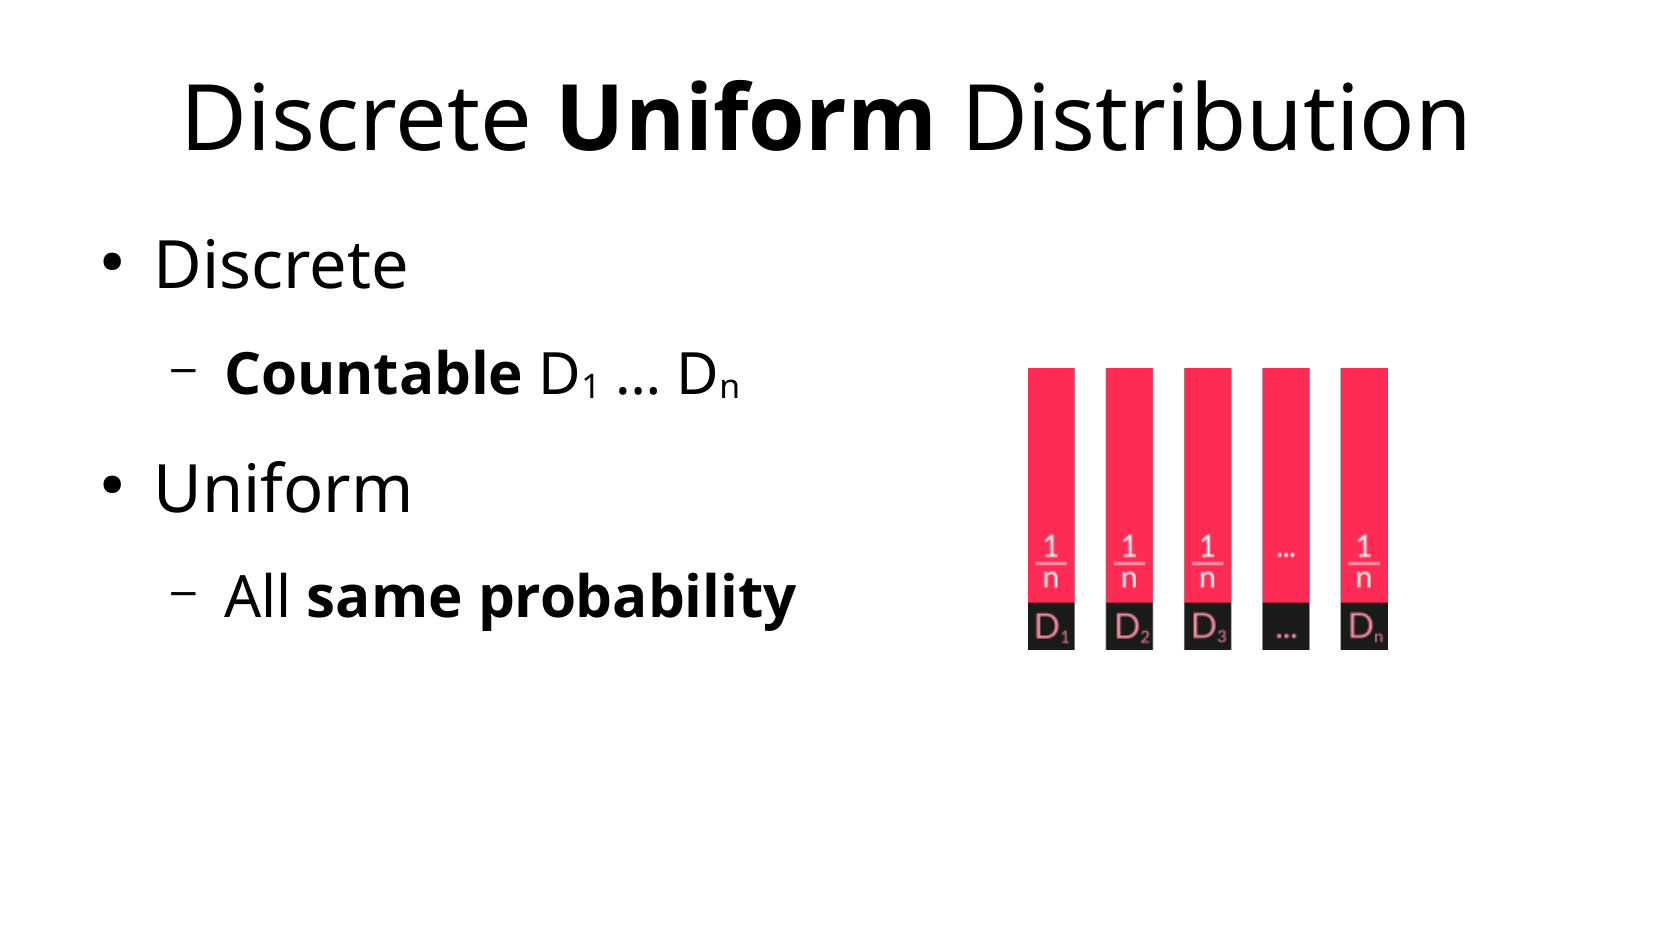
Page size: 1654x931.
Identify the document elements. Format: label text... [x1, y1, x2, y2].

title Discrete Uniform Distribution [82, 37, 1571, 193]
picture [1028, 368, 1388, 650]
list Discrete Countable D1 … Dn Uniform All same probability [82, 217, 809, 758]
